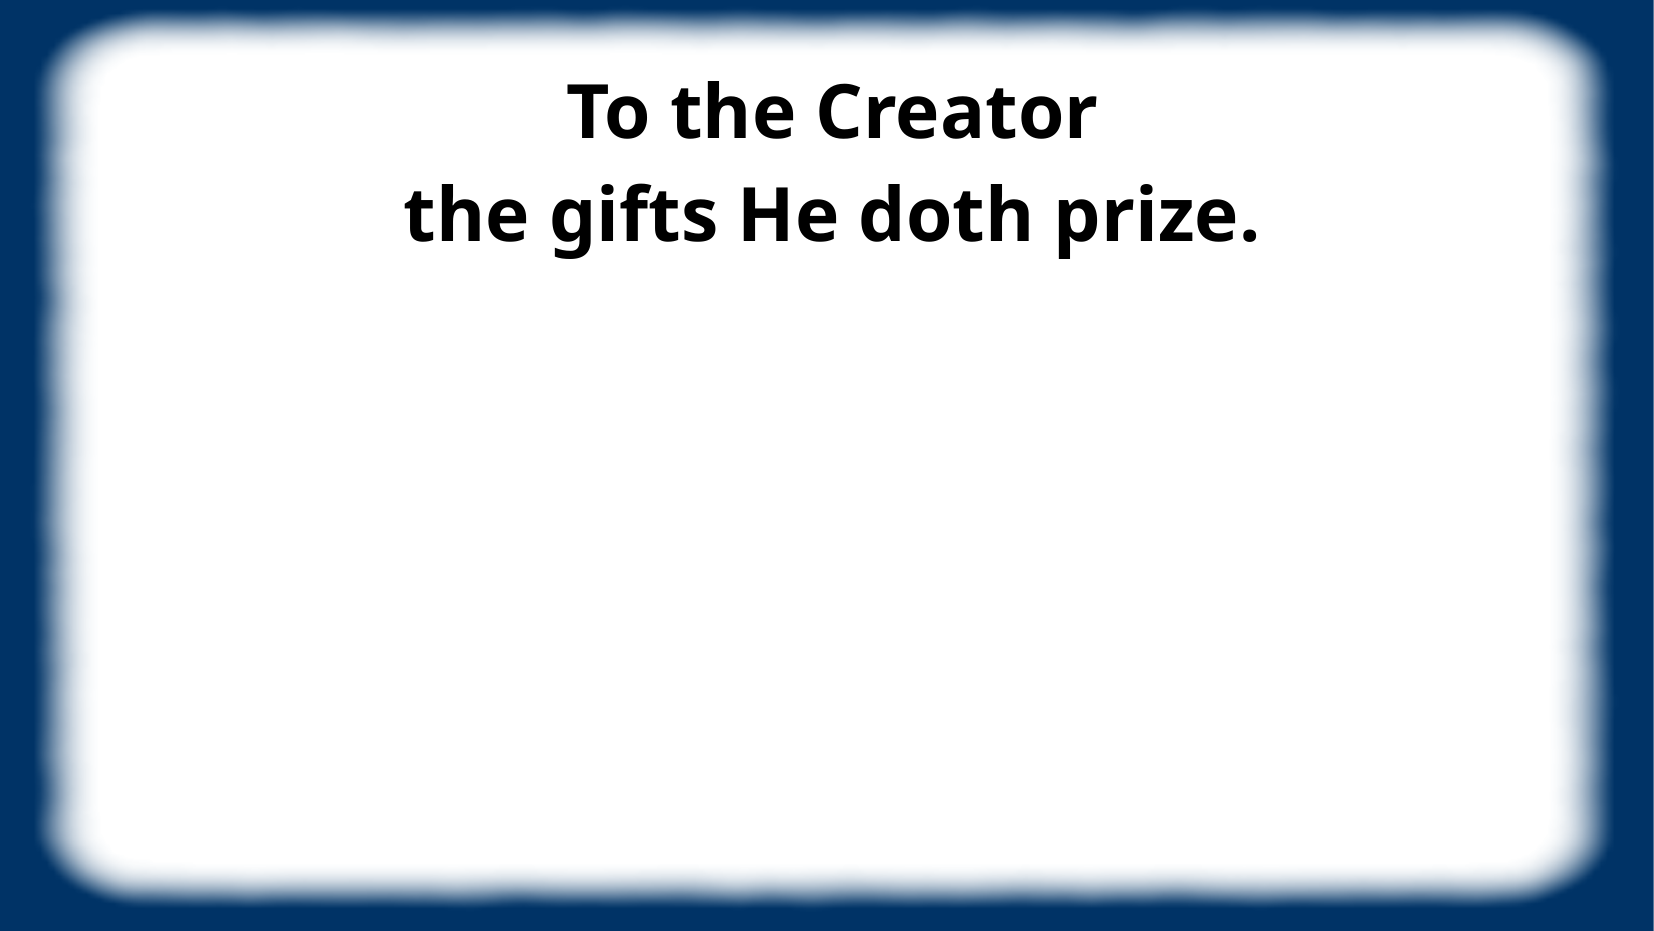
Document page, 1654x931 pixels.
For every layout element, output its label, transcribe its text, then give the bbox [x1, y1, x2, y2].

text_box To the Creator the gifts He doth prize. [105, 51, 1561, 286]
picture [0, 0, 1654, 931]
